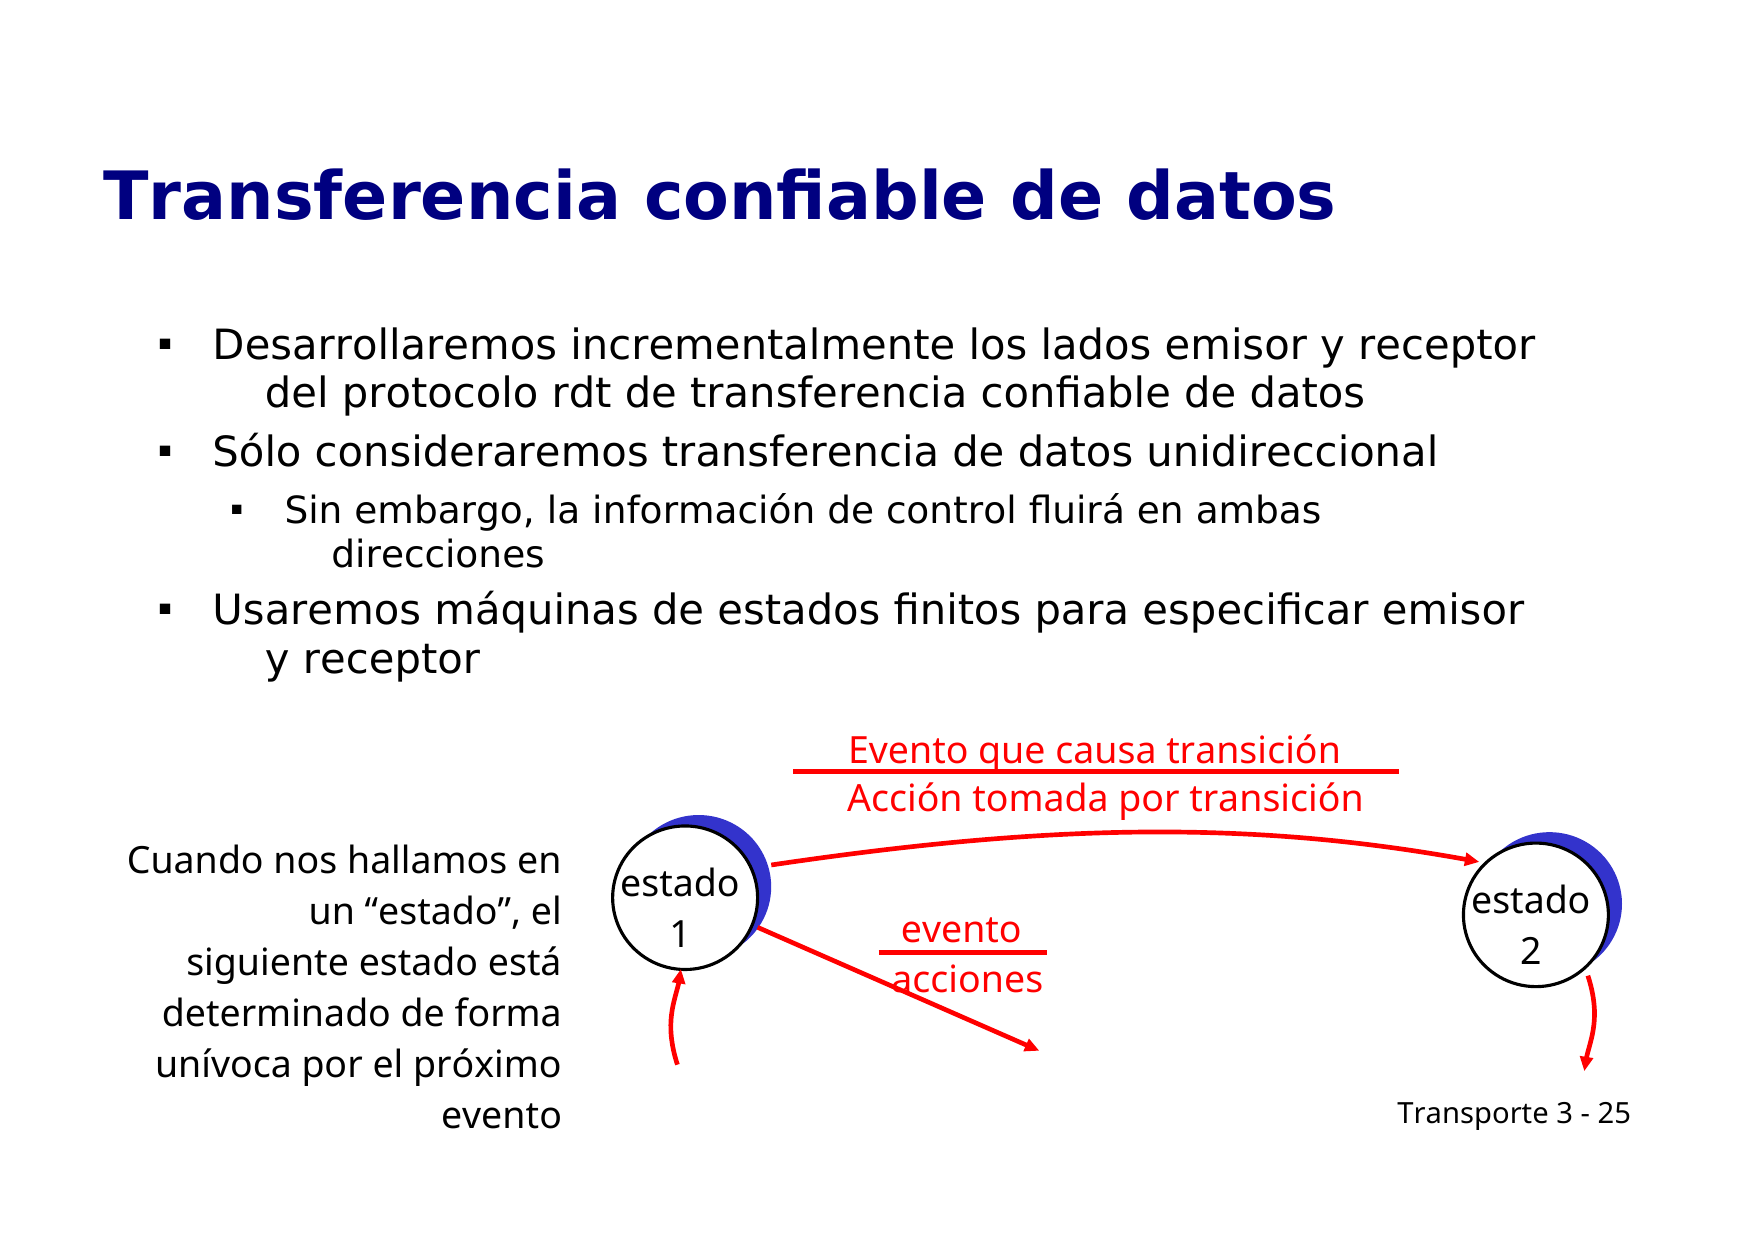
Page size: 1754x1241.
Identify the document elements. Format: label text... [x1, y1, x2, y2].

text_box [632, 815, 772, 932]
text_box [1482, 832, 1623, 949]
list Desarrollaremos incrementalmente los lados emisor y receptor del protocolo rdt de transferencia confiable de datos Sólo consideraremos transferencia de datos unidireccional Sin embargo, la información de control fluirá en ambas direcciones Usaremos máquinas de estados finitos para especificar emisor y receptor [154, 320, 1546, 1082]
text_box acciones [876, 944, 1059, 1012]
text_box estado 1 [605, 848, 755, 967]
text_box Acción tomada por transición [832, 763, 1380, 769]
text_box Cuando nos hallamos en un “estado”, el siguiente estado está determinado de forma unívoca por el próximo evento [80, 825, 577, 1029]
title Transferencia confiable de datos [88, 95, 1654, 298]
text_box Acción tomada por transición [832, 774, 1380, 831]
text_box evento [886, 895, 1037, 944]
text_box Evento que causa transición [833, 715, 1357, 763]
text_box estado 2 [1456, 866, 1606, 984]
